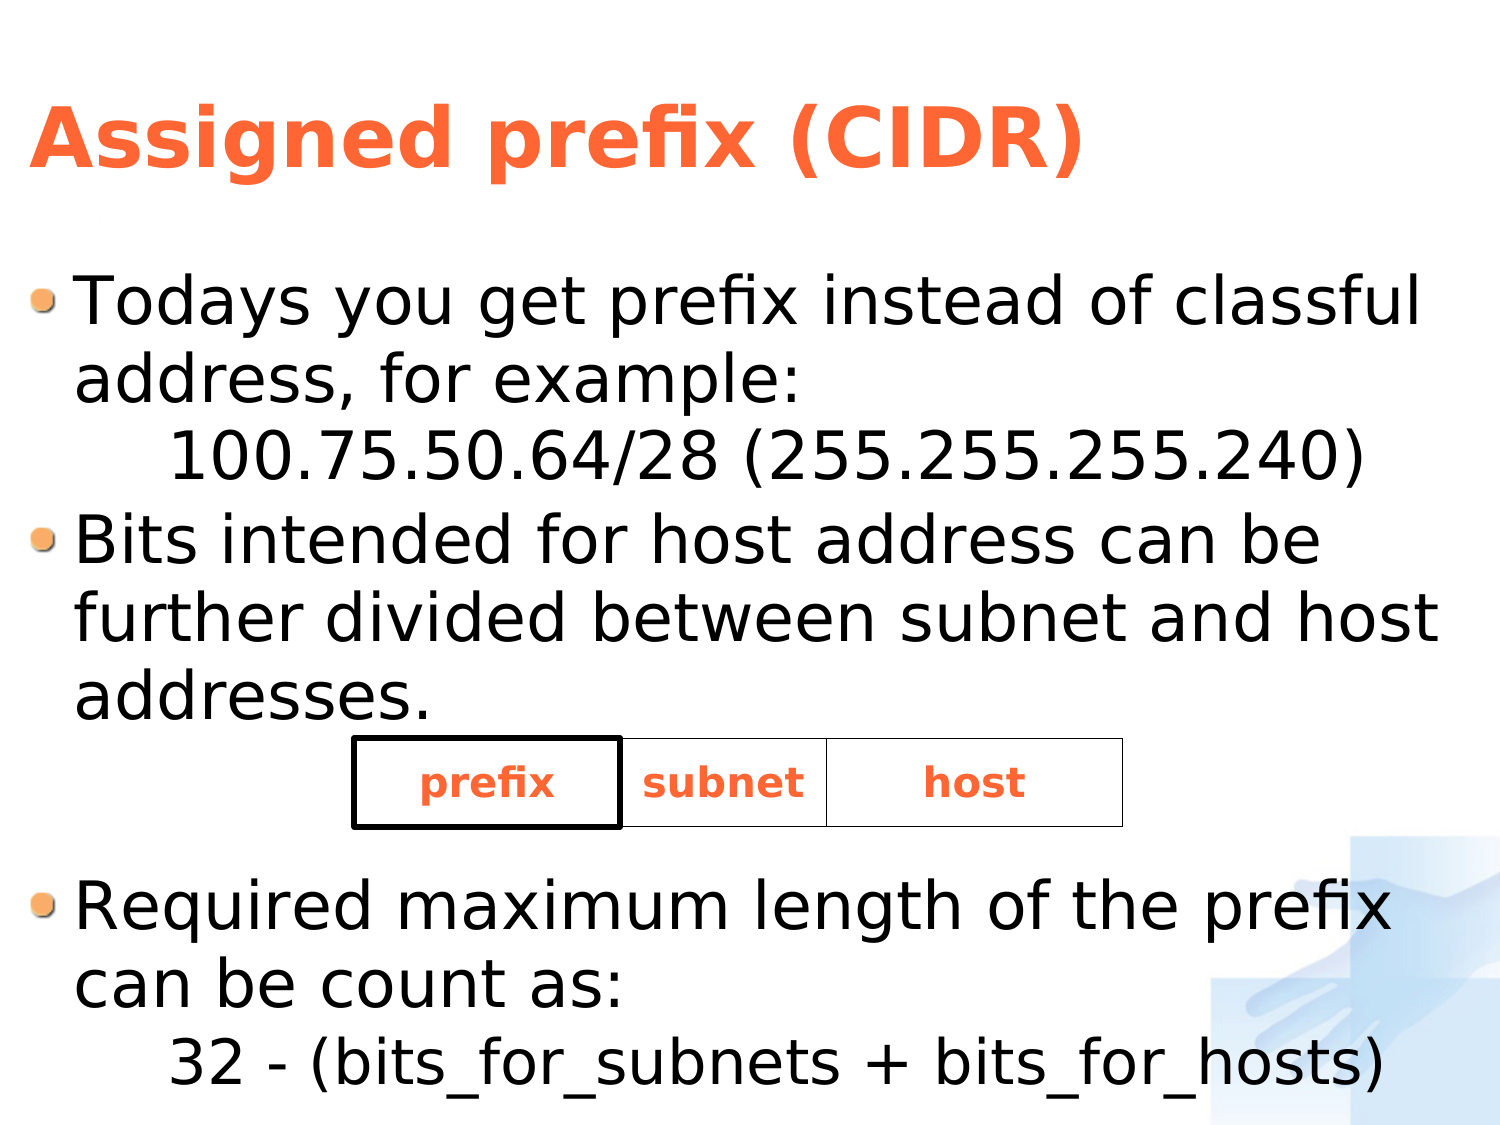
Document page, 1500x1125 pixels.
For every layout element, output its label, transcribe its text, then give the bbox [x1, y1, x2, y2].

title Assigned prefix (CIDR) [29, 21, 1477, 257]
text_box host [826, 738, 1123, 827]
picture [0, 0, 1500, 1125]
text_box prefix [354, 738, 620, 827]
list Todays you get prefix instead of classful address, for example: 100.75.50.64/28 (255.255.255.240) Bits intended for host address can be further divided between subnet and host addresses. Required maximum length of the prefix can be count as: 32 - (bits_for_subnets + bits_for_hosts) [29, 262, 1477, 1101]
text_box subnet [620, 738, 826, 827]
